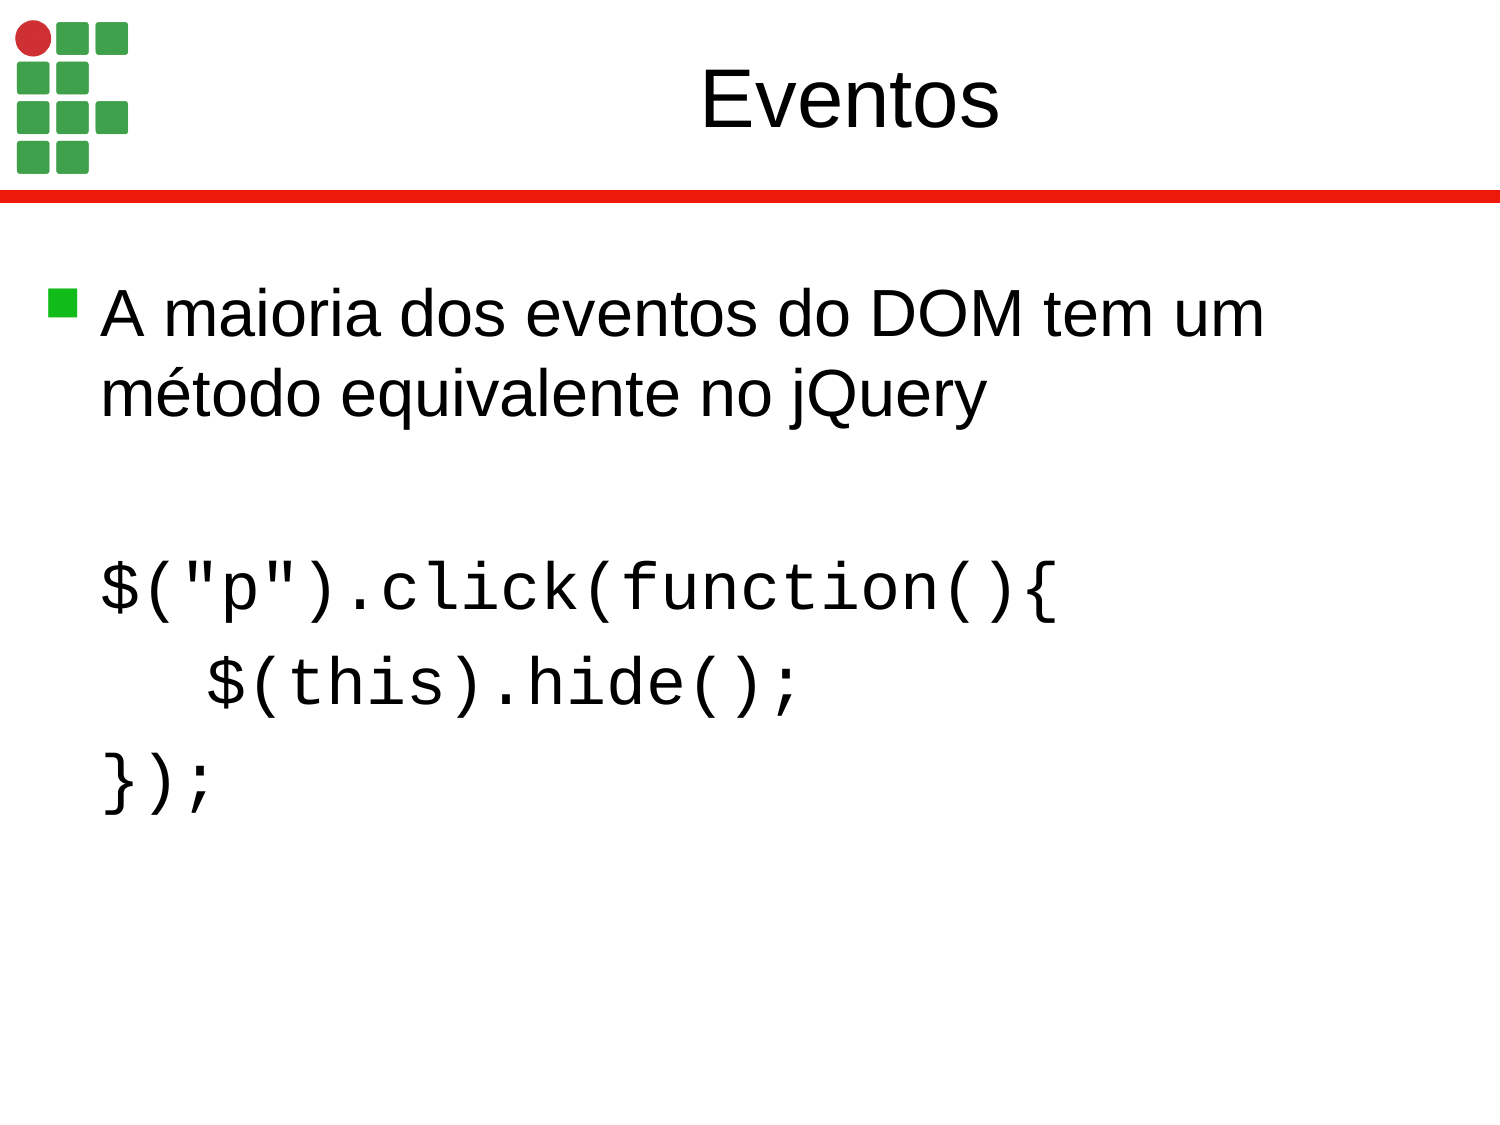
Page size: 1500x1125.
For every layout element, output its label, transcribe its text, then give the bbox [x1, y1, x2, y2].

list A maioria dos eventos do DOM tem um método equivalente no jQuery $("p").click(function(){ $(this).hide(); }); [29, 207, 1471, 1087]
title Eventos [230, 0, 1471, 202]
picture [14, 16, 130, 178]
